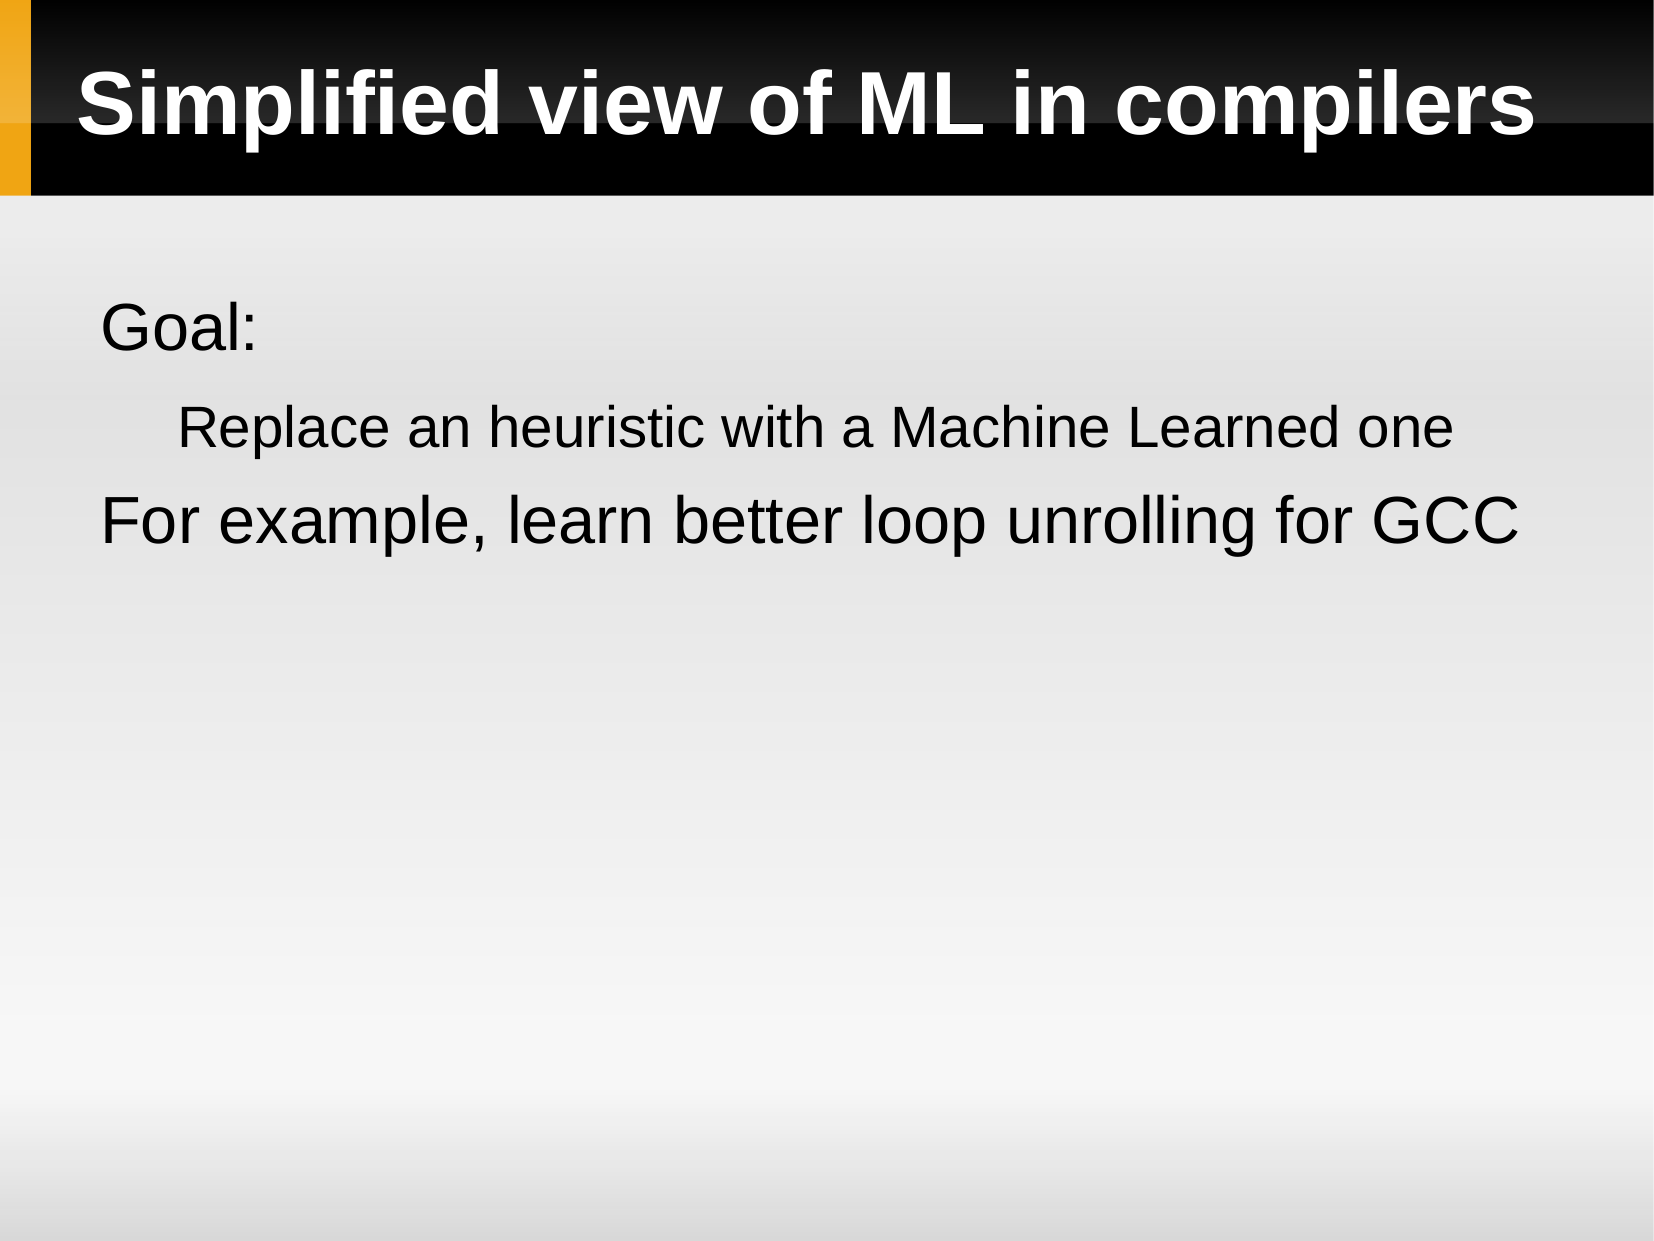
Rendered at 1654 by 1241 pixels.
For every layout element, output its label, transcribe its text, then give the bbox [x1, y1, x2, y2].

title Simplified view of ML in compilers [76, 0, 1565, 208]
picture [0, 0, 1654, 1241]
list Goal: Replace an heuristic with a Machine Learned one For example, learn better loop unrolling for GCC [82, 290, 1571, 1109]
